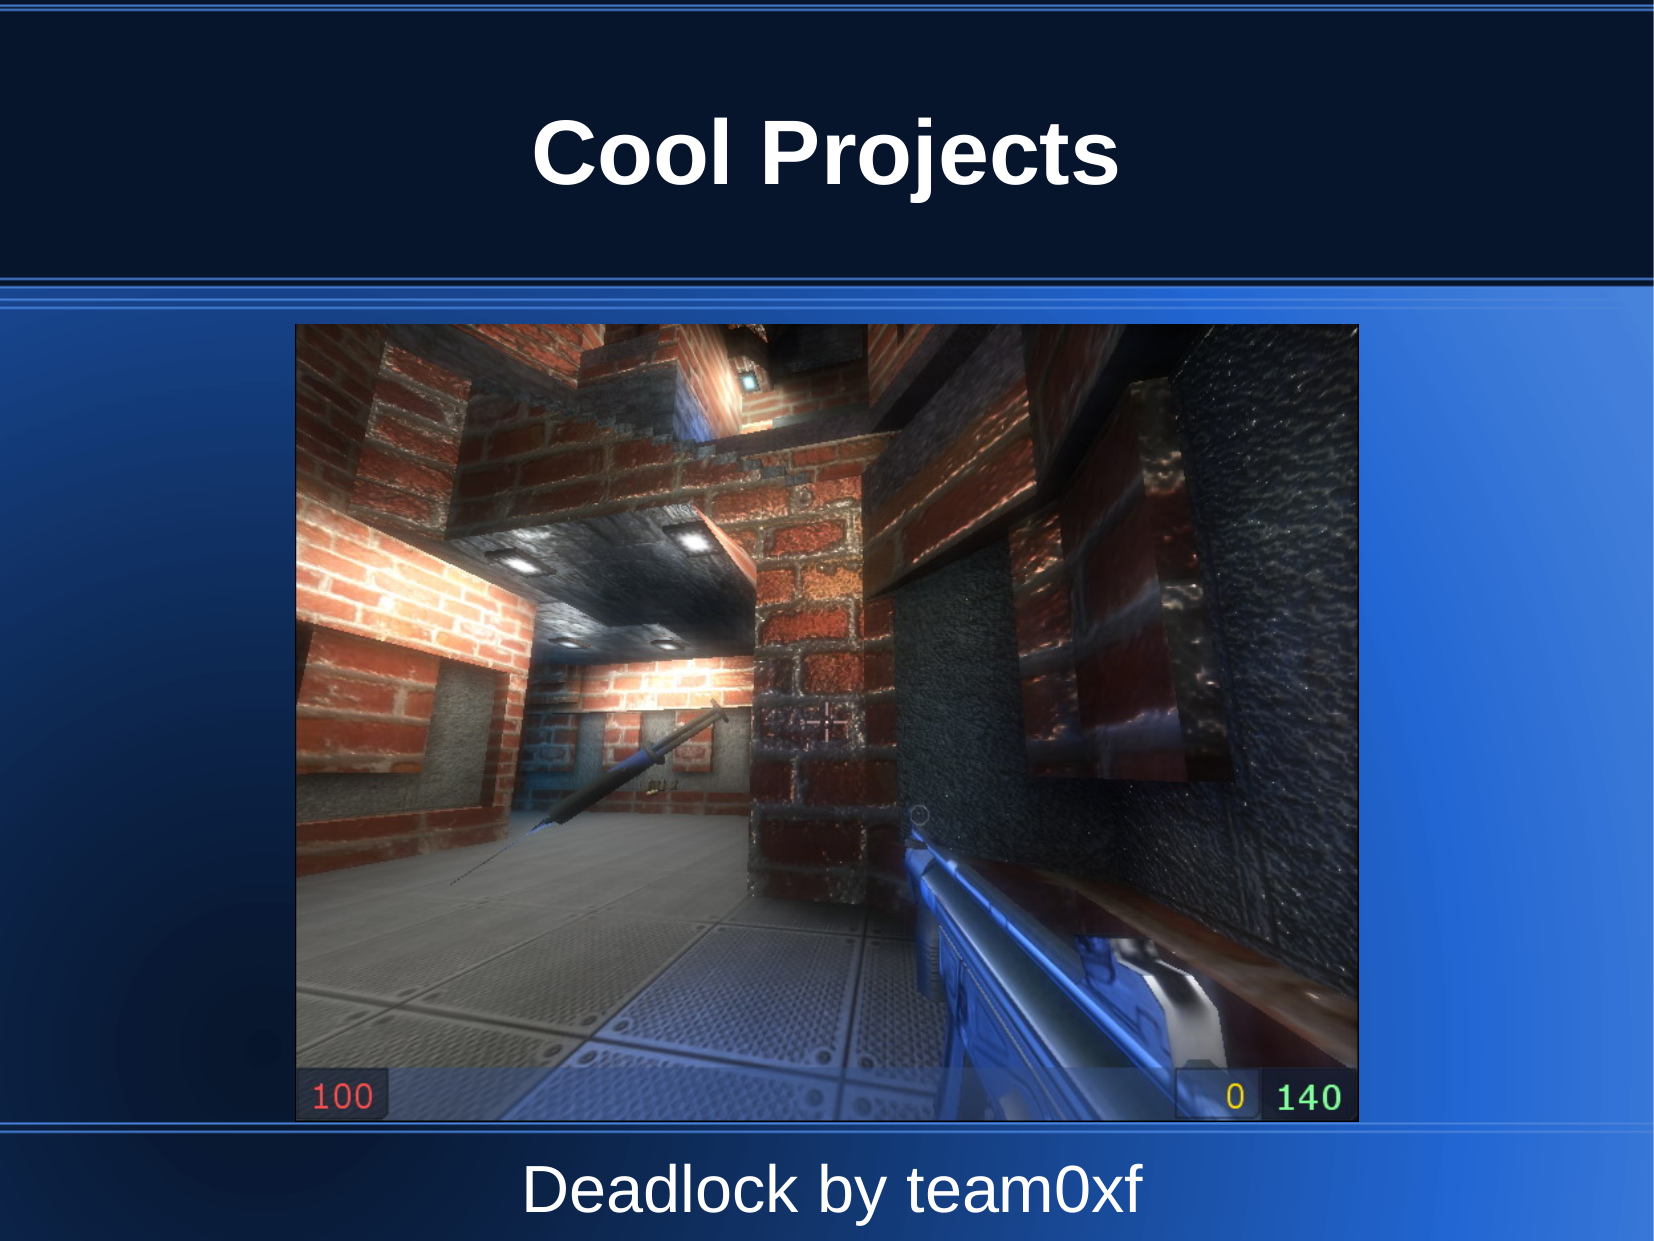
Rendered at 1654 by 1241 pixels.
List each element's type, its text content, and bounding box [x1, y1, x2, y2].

picture [0, 0, 1654, 1241]
title Cool Projects [82, 49, 1571, 257]
list Deadlock by team0xf [29, 1151, 1565, 1241]
